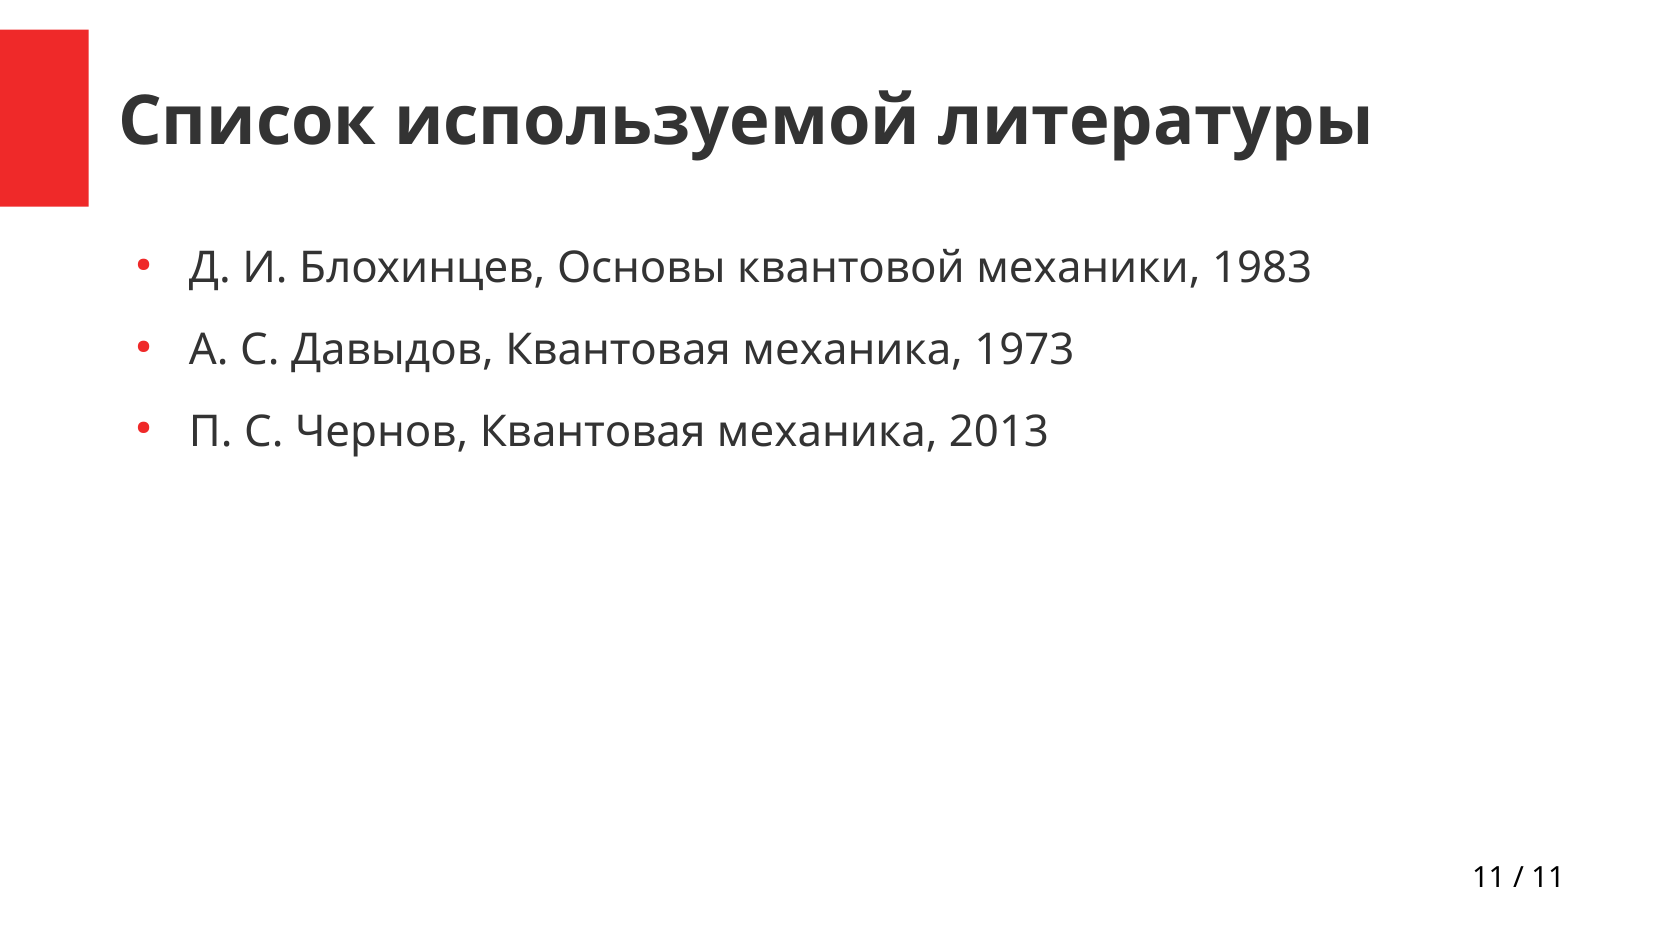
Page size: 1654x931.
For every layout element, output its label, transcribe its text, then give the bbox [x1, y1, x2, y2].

list Д. И. Блохинцев, Основы квантовой механики, 1983 А. С. Давыдов, Квантовая механика, 1973 П. С. Чернов, Квантовая механика, 2013 [118, 236, 1595, 798]
title Список используемой литературы [118, 29, 1595, 207]
